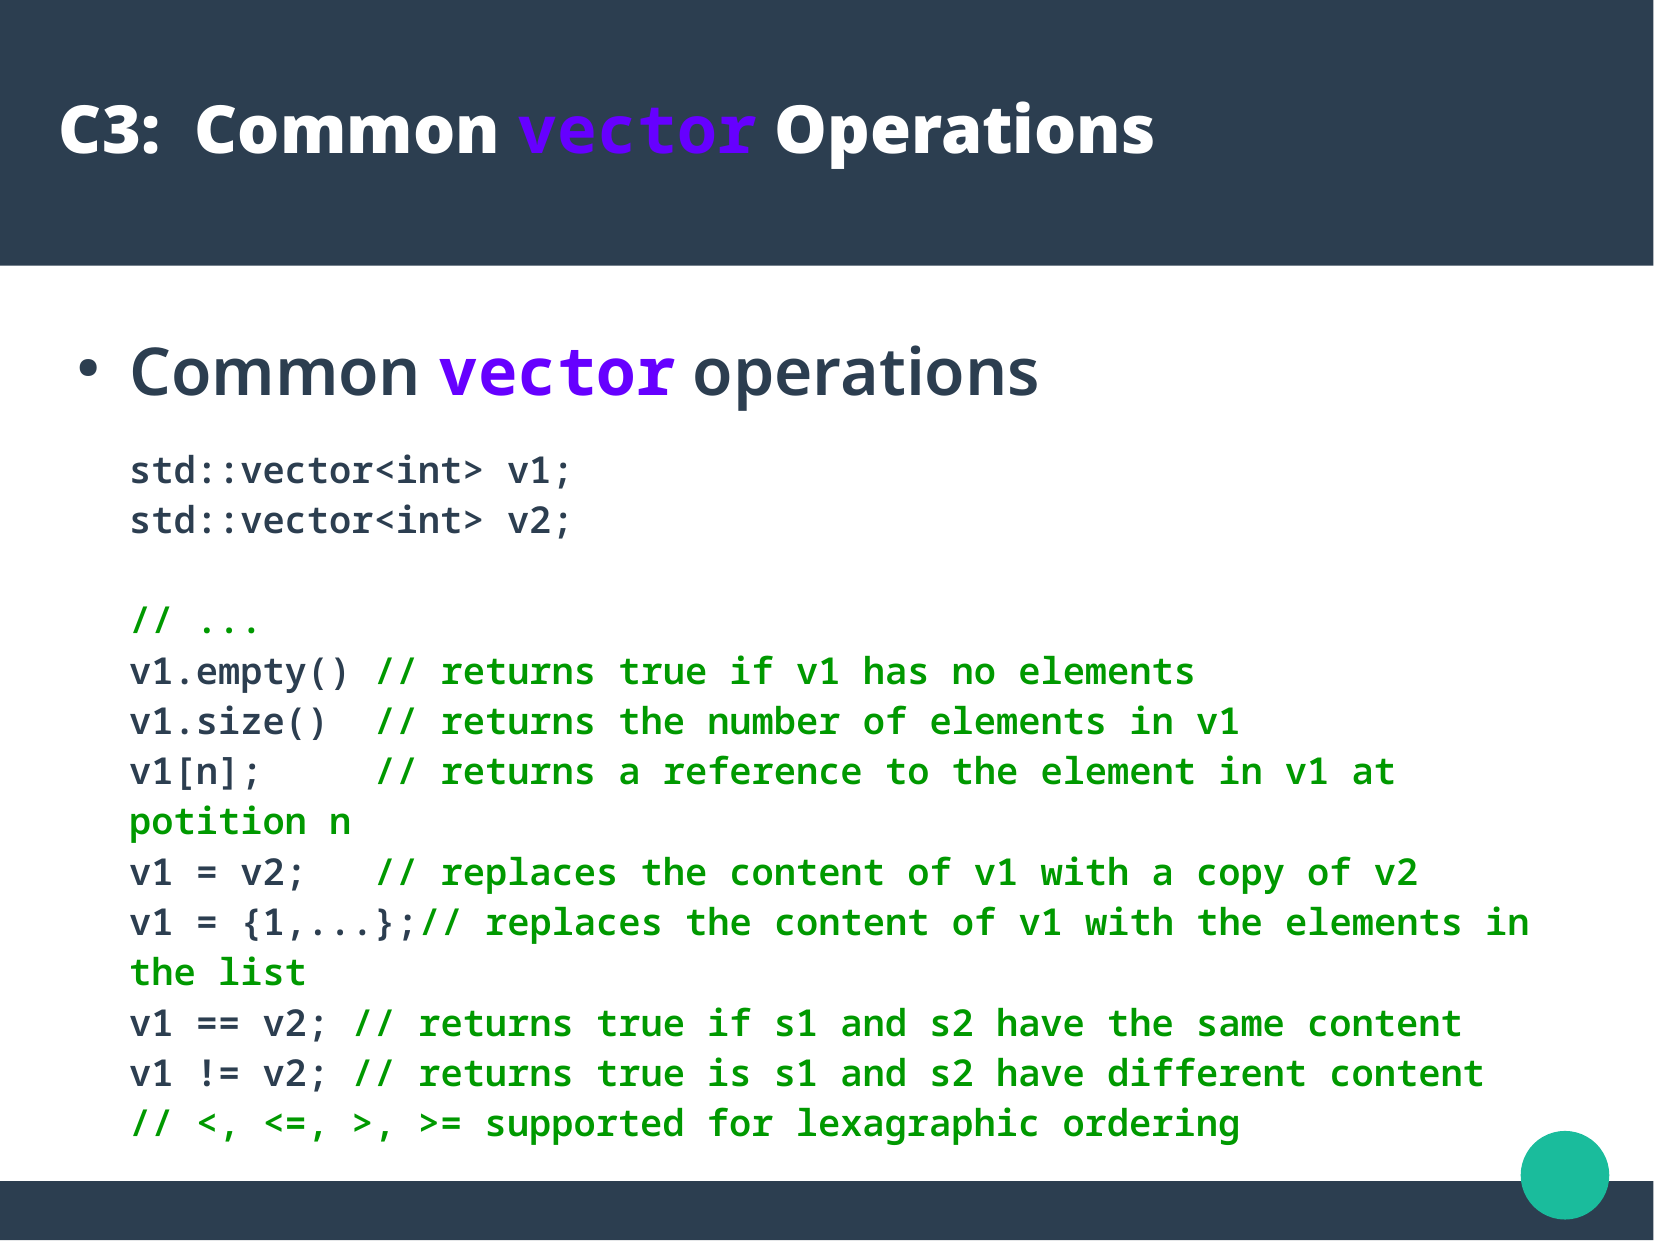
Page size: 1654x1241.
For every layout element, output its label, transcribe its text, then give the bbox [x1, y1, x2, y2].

title C3: Common vector Operations [59, 49, 1595, 207]
list Common vector operations std::vector<int> v1; std::vector<int> v2; // ... v1.empty() // returns true if v1 has no elements v1.size() // returns the number of elements in v1 v1[n]; // returns a reference to the element in v1 at potition n v1 = v2; // replaces the content of v1 with a copy of v2 v1 = {1,...};// replaces the content of v1 with the elements in the list v1 == v2; // returns true if s1 and s2 have the same content v1 != v2; // returns true is s1 and s2 have different content // <, <=, >, >= supported for lexagraphic ordering [59, 324, 1595, 1152]
